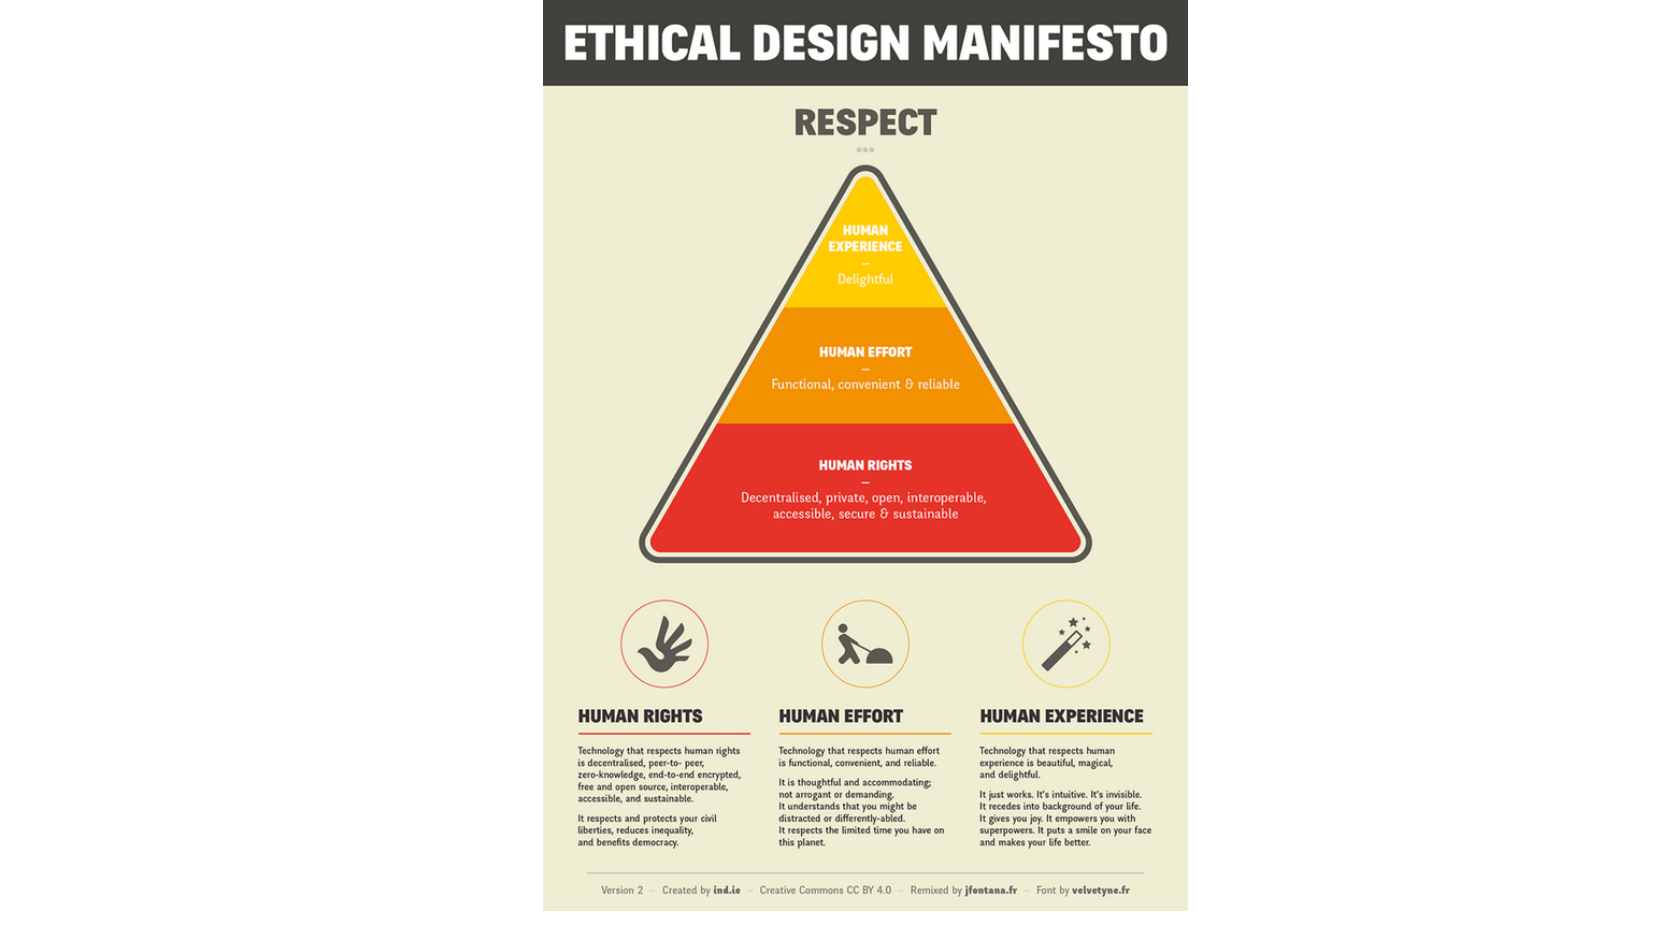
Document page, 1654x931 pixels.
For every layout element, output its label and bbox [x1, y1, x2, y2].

picture [543, 0, 1188, 911]
